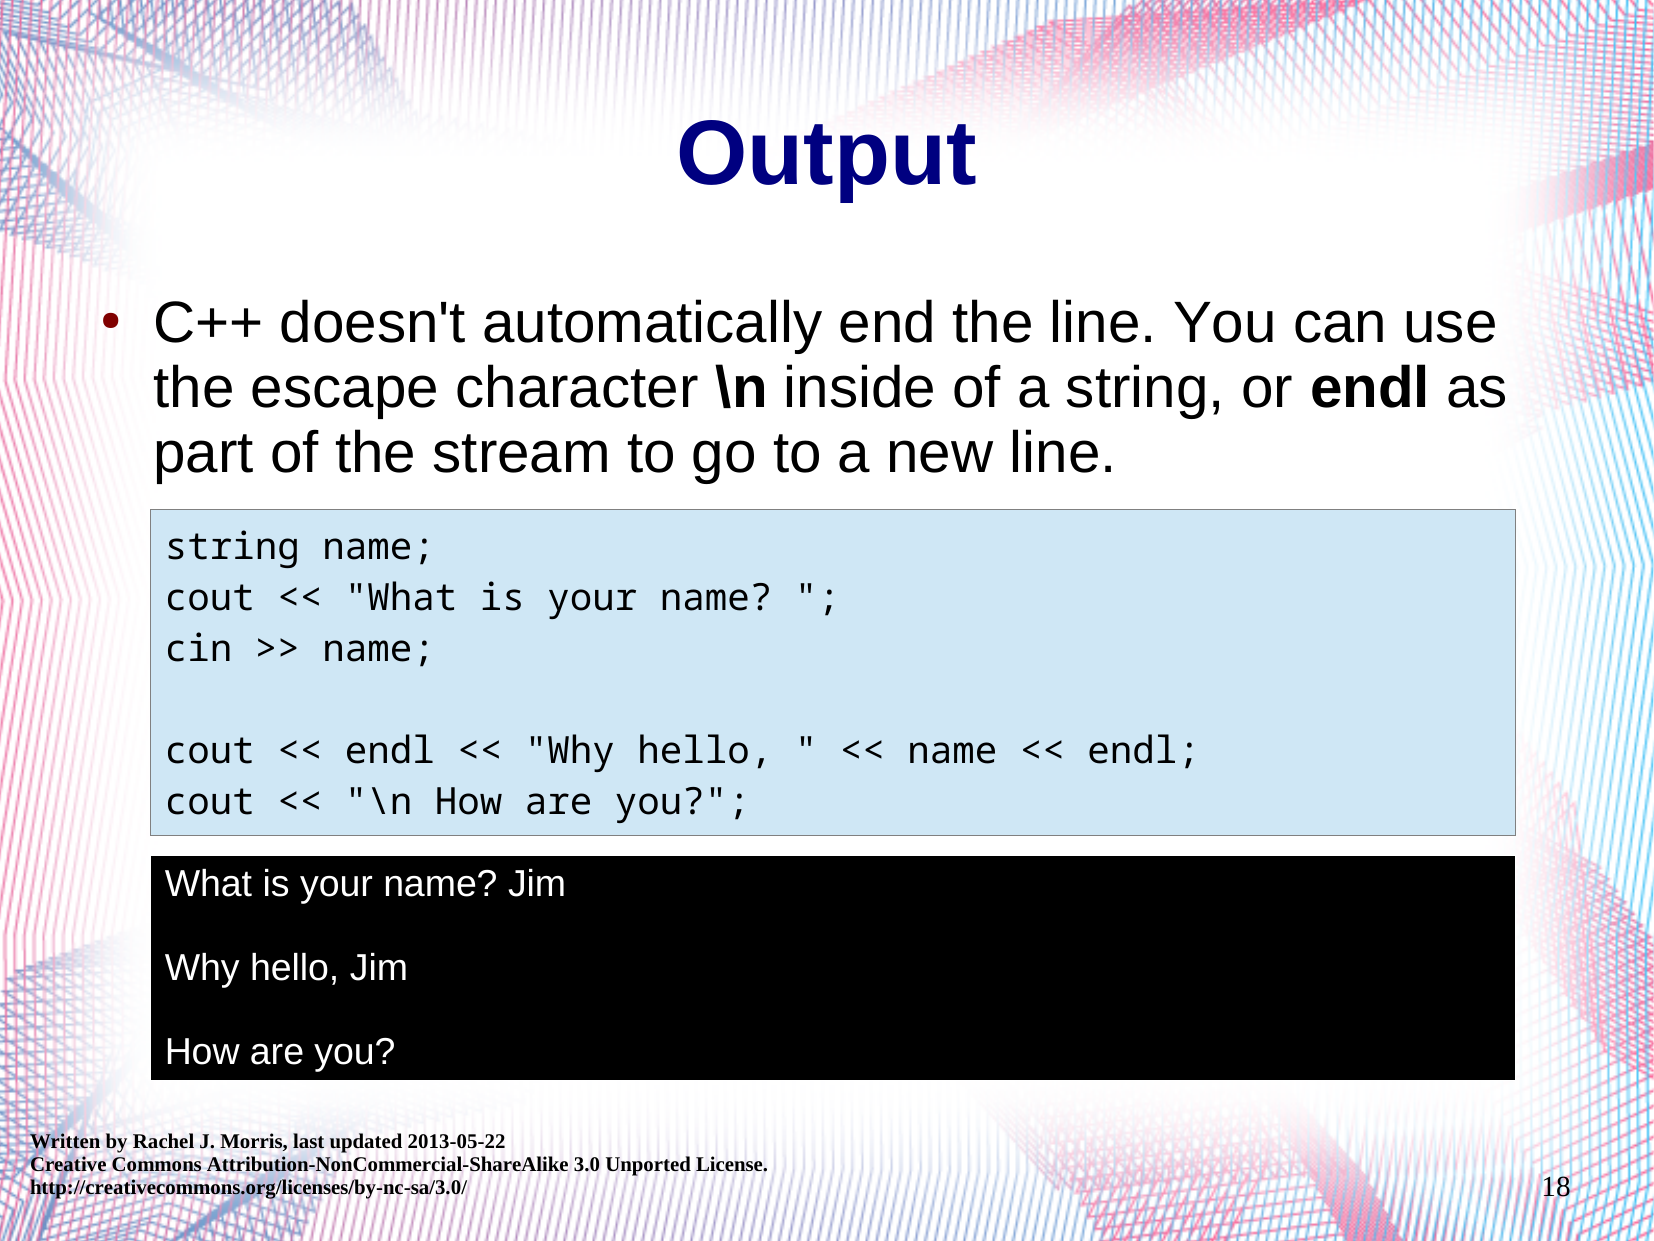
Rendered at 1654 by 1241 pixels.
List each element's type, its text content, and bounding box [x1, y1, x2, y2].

picture [0, 0, 1654, 1241]
text_box What is your name? Jim Why hello, Jim How are you? [150, 855, 1516, 1081]
text_box string name; cout << "What is your name? "; cin >> name; cout << endl << "Why hello, " << name << endl; cout << "\n How are you?"; [150, 509, 1516, 836]
list C++ doesn't automatically end the line. You can use the escape character \n inside of a string, or endl as part of the stream to go to a new line. [82, 290, 1571, 586]
title Output [82, 49, 1571, 257]
